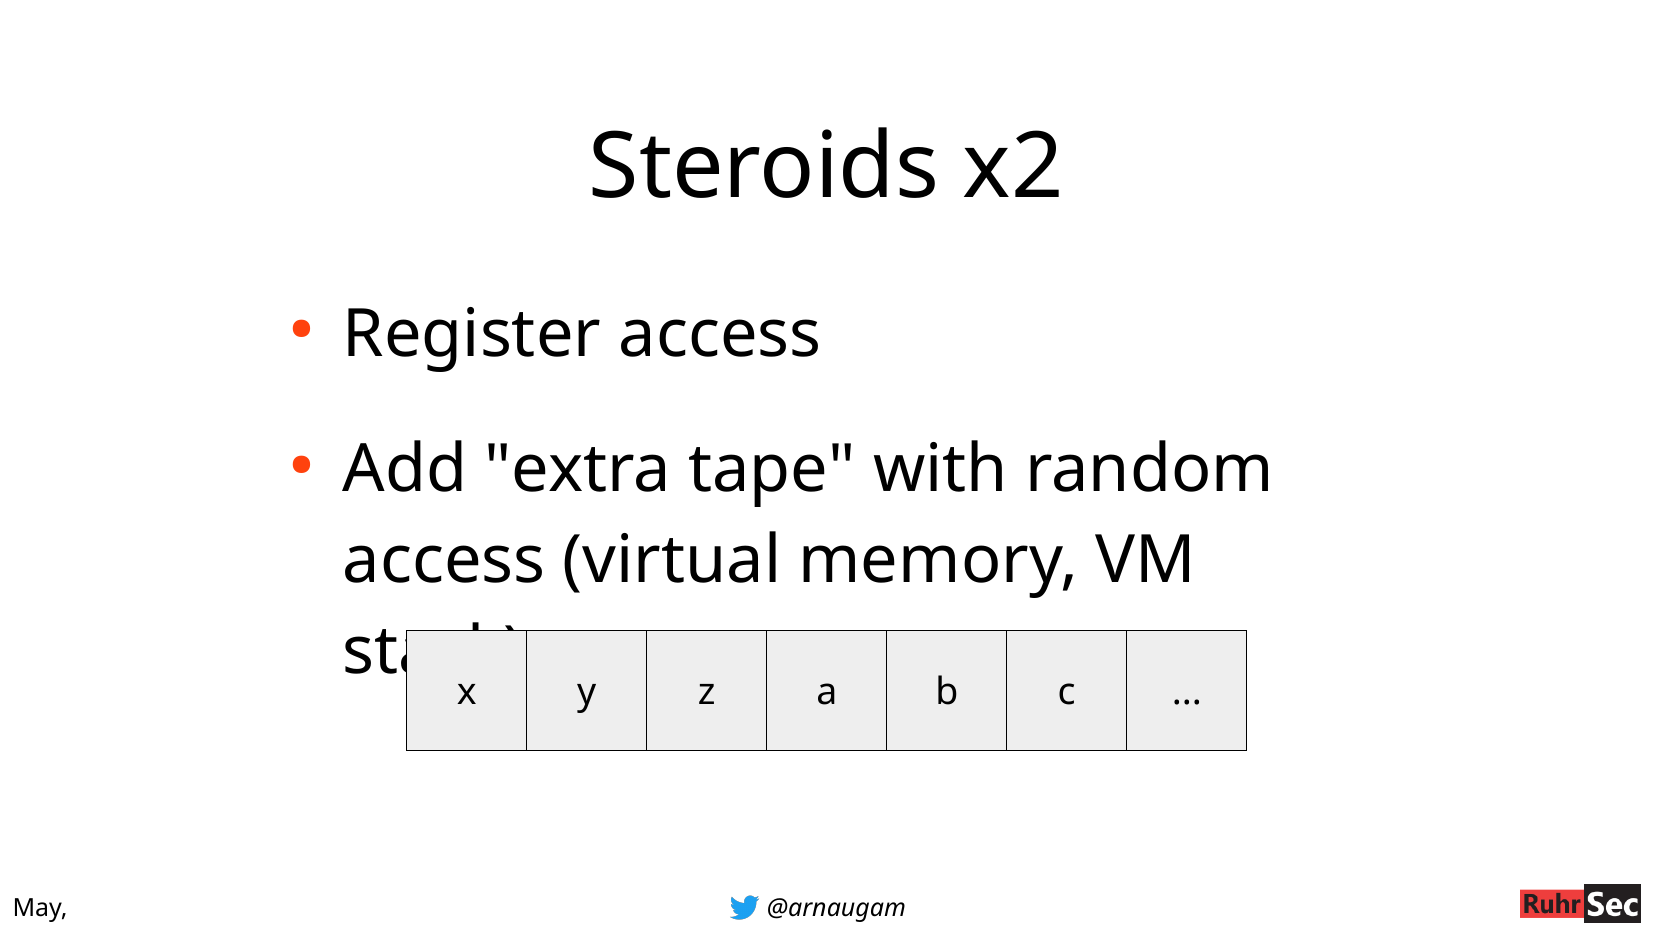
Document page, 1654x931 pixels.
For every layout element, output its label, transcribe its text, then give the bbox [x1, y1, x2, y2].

text_box ... [1126, 630, 1247, 751]
text_box a [767, 630, 887, 751]
text_box z [647, 630, 767, 751]
text_box c [1007, 630, 1126, 751]
text_box x [406, 630, 526, 751]
picture [721, 884, 768, 931]
list Register access Add "extra tape" with random access (virtual memory, VM stack) [271, 284, 1382, 631]
picture [1520, 884, 1641, 923]
text_box b [887, 630, 1007, 751]
title Steroids x2 [82, 84, 1571, 240]
text_box y [526, 630, 647, 751]
